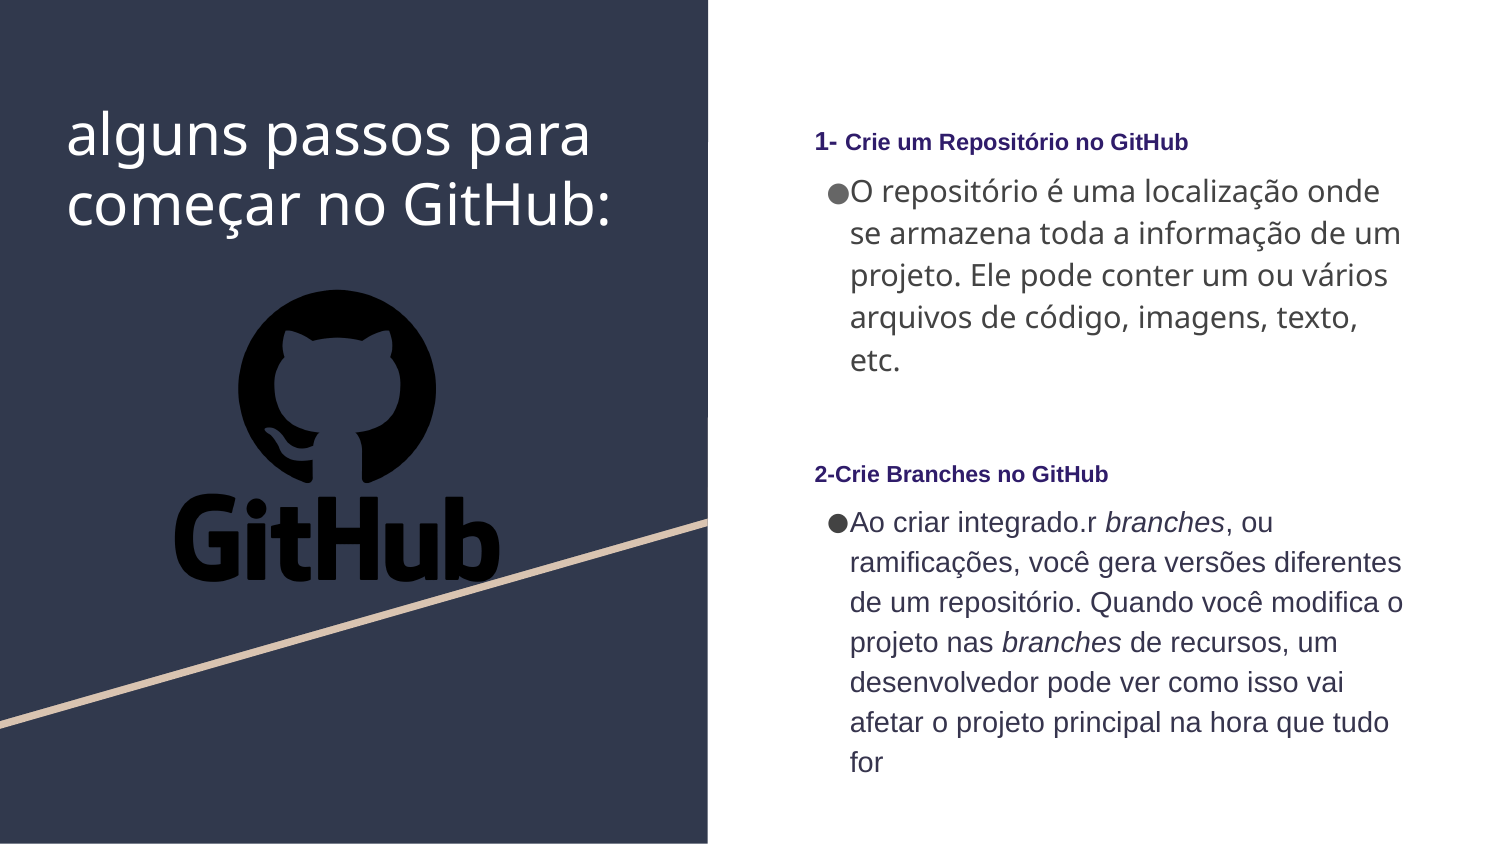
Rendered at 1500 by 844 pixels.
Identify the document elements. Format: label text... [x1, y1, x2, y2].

list 1- Crie um Repositório no GitHub O repositório é uma localização onde se armazena toda a informação de um projeto. Ele pode conter um ou vários arquivos de código, imagens, texto, etc. 2-Crie Branches no GitHub Ao criar integrado.r branches, ou ramificações, você gera versões diferentes de um repositório. Quando você modifica o projeto nas branches de recursos, um desenvolvedor pode ver como isso vai afetar o projeto principal na hora que tudo for [799, 39, 1430, 805]
title alguns passos para começar no GitHub: [51, 82, 660, 494]
picture [70, 285, 604, 586]
